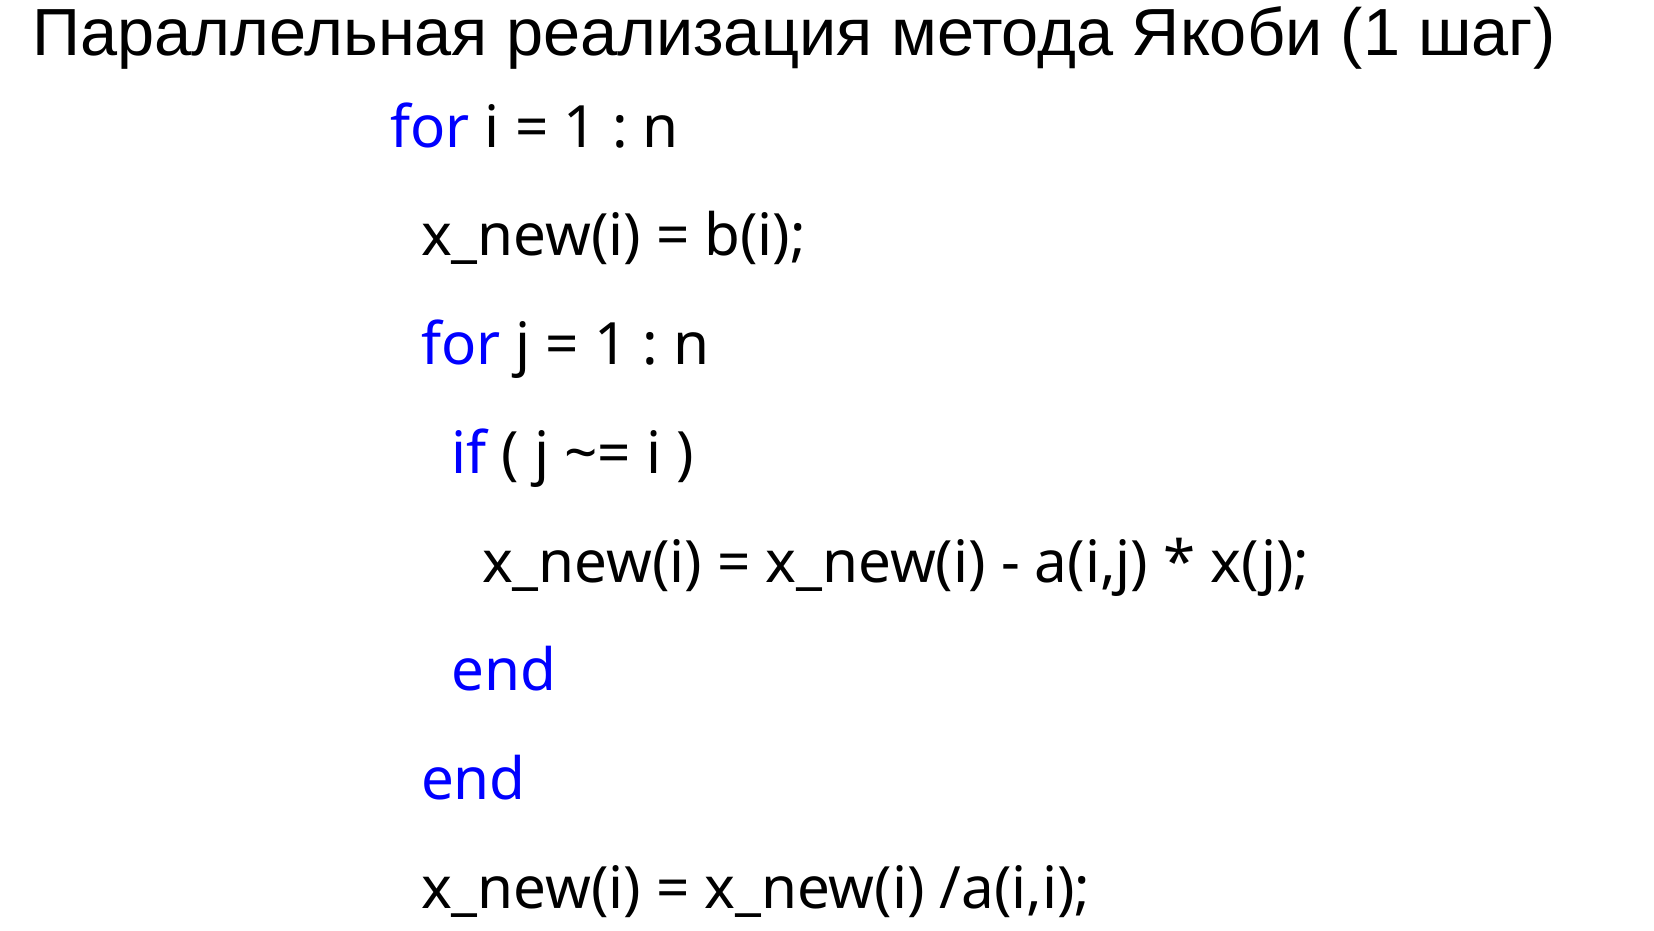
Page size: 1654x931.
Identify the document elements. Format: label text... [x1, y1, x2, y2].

list for i = 1 : n x_new(i) = b(i); for j = 1 : n if ( j ~= i ) x_new(i) = x_new(i) - a(i,j) * x(j); end end x_new(i) = x_new(i) /a(i,i); end [360, 84, 1486, 766]
title Параллельная реализация метода Якоби (1 шаг) [15, 0, 1576, 111]
